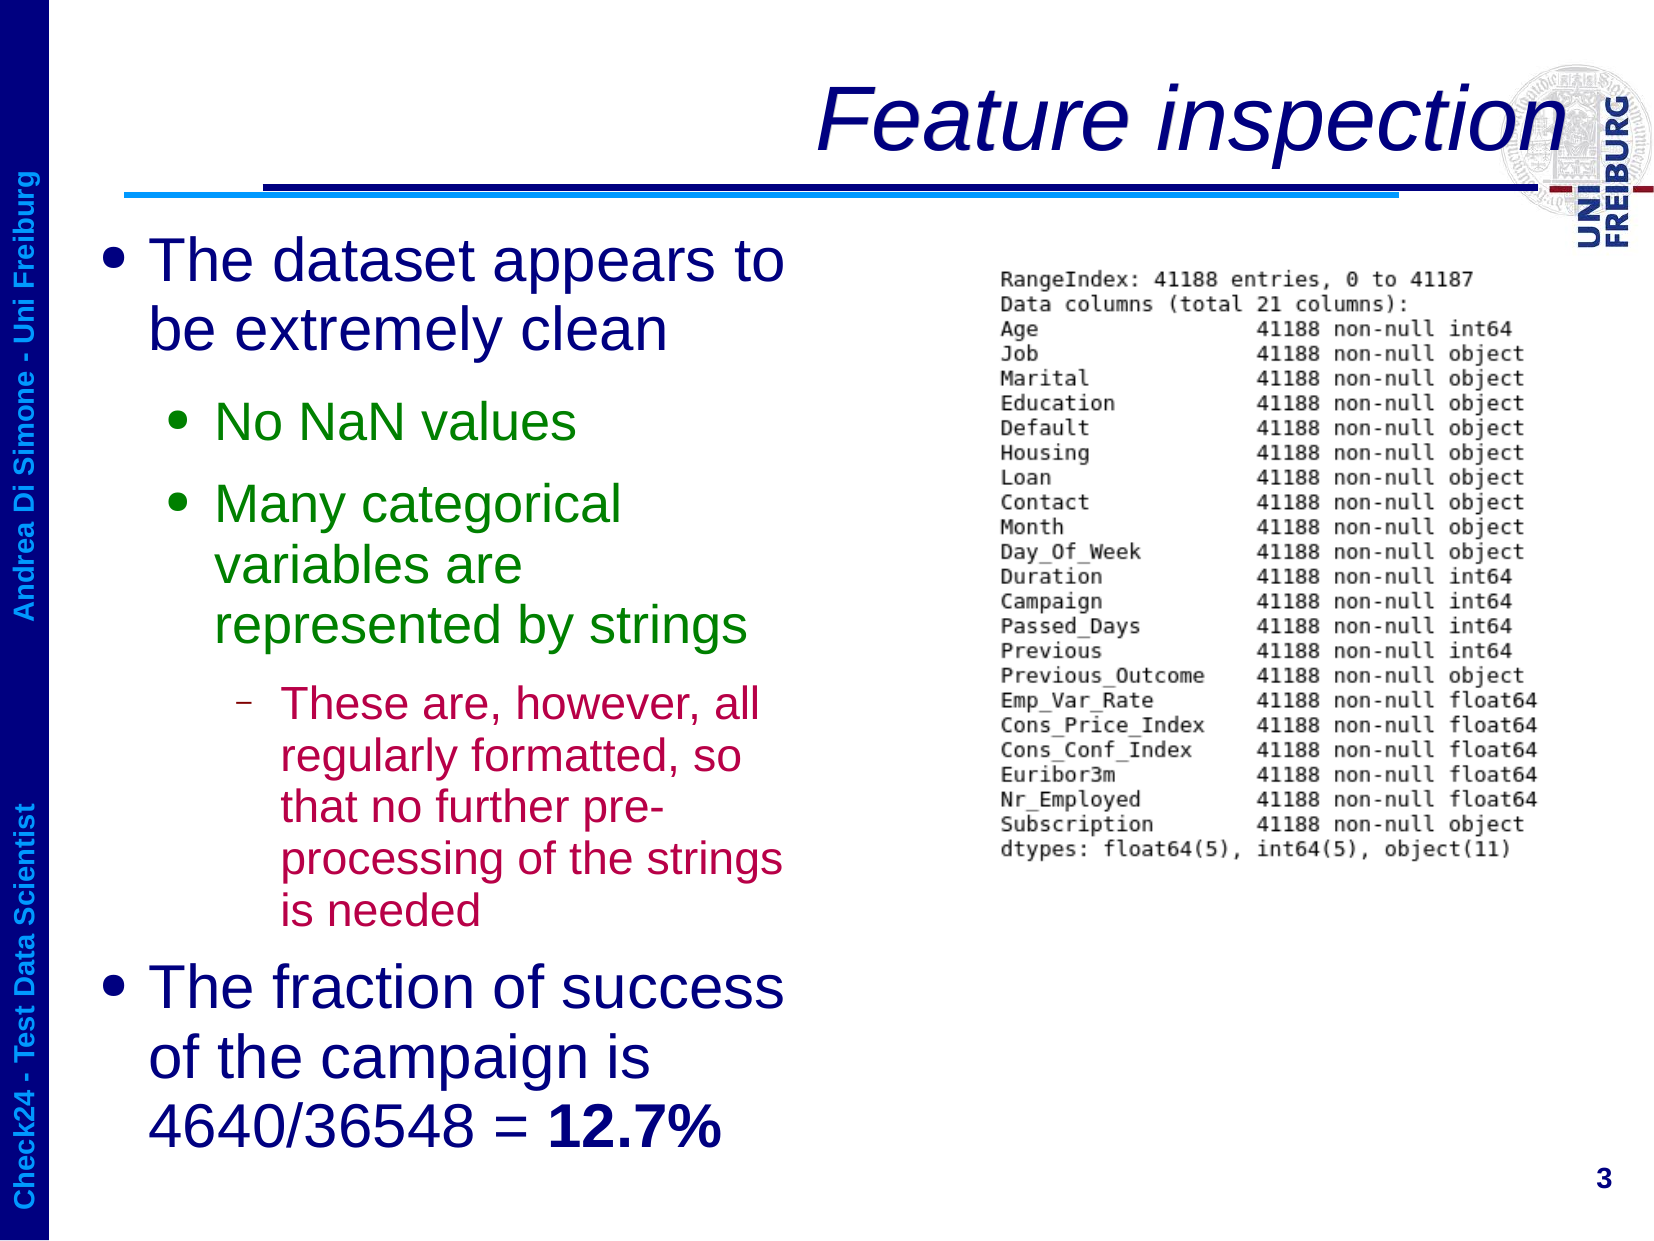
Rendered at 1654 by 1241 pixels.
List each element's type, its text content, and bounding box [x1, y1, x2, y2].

picture [989, 267, 1576, 863]
title Feature inspection [82, 49, 1571, 188]
picture [1477, 51, 1654, 256]
list The dataset appears to be extremely clean No NaN values Many categorical variables are represented by strings These are, however, all regularly formatted, so that no further pre-processing of the strings is needed The fraction of success of the campaign is 4640/36548 = 12.7% [82, 225, 826, 1163]
